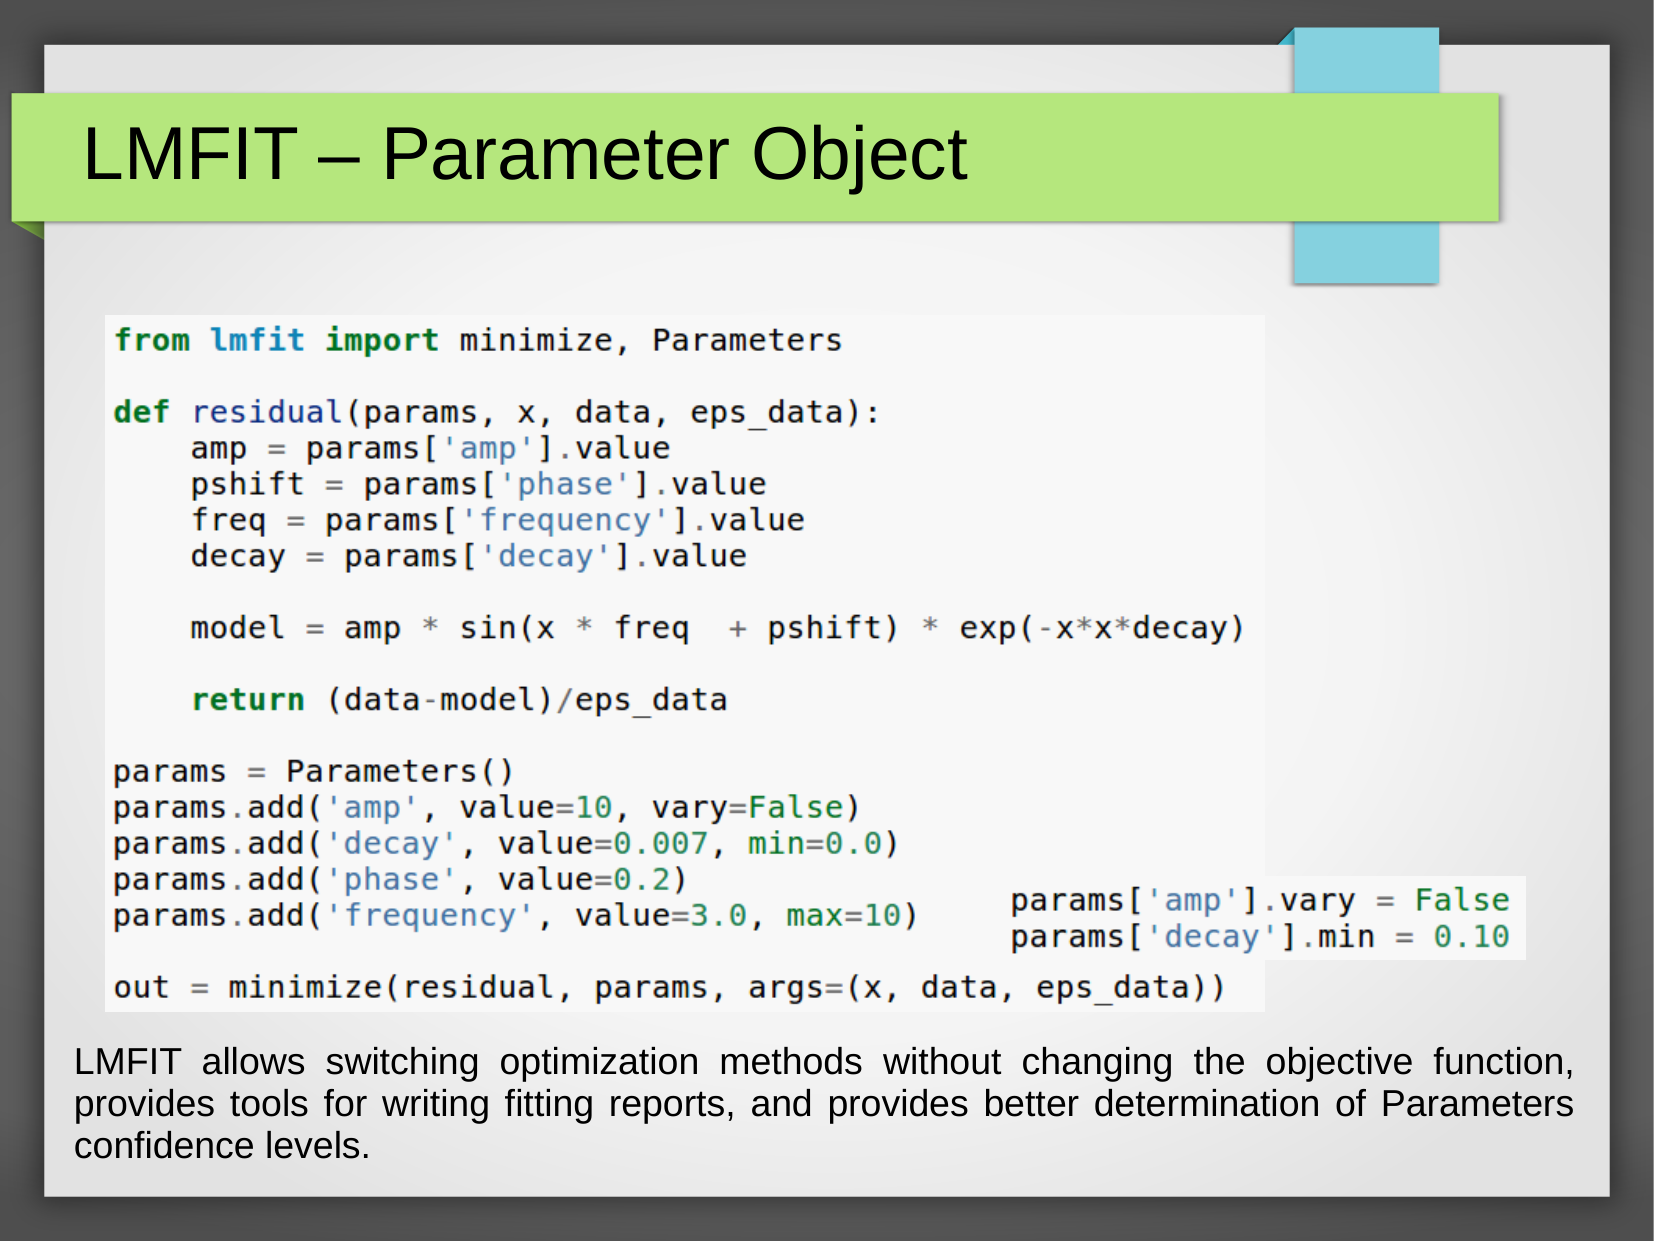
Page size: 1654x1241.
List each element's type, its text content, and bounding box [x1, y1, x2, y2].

picture [0, 0, 1654, 1241]
title LMFIT – Parameter Object [82, 94, 1264, 213]
text_box LMFIT allows switching optimization methods without changing the objective function, provides tools for writing fitting reports, and provides better determination of Parameters confidence levels. [59, 1033, 1591, 1186]
